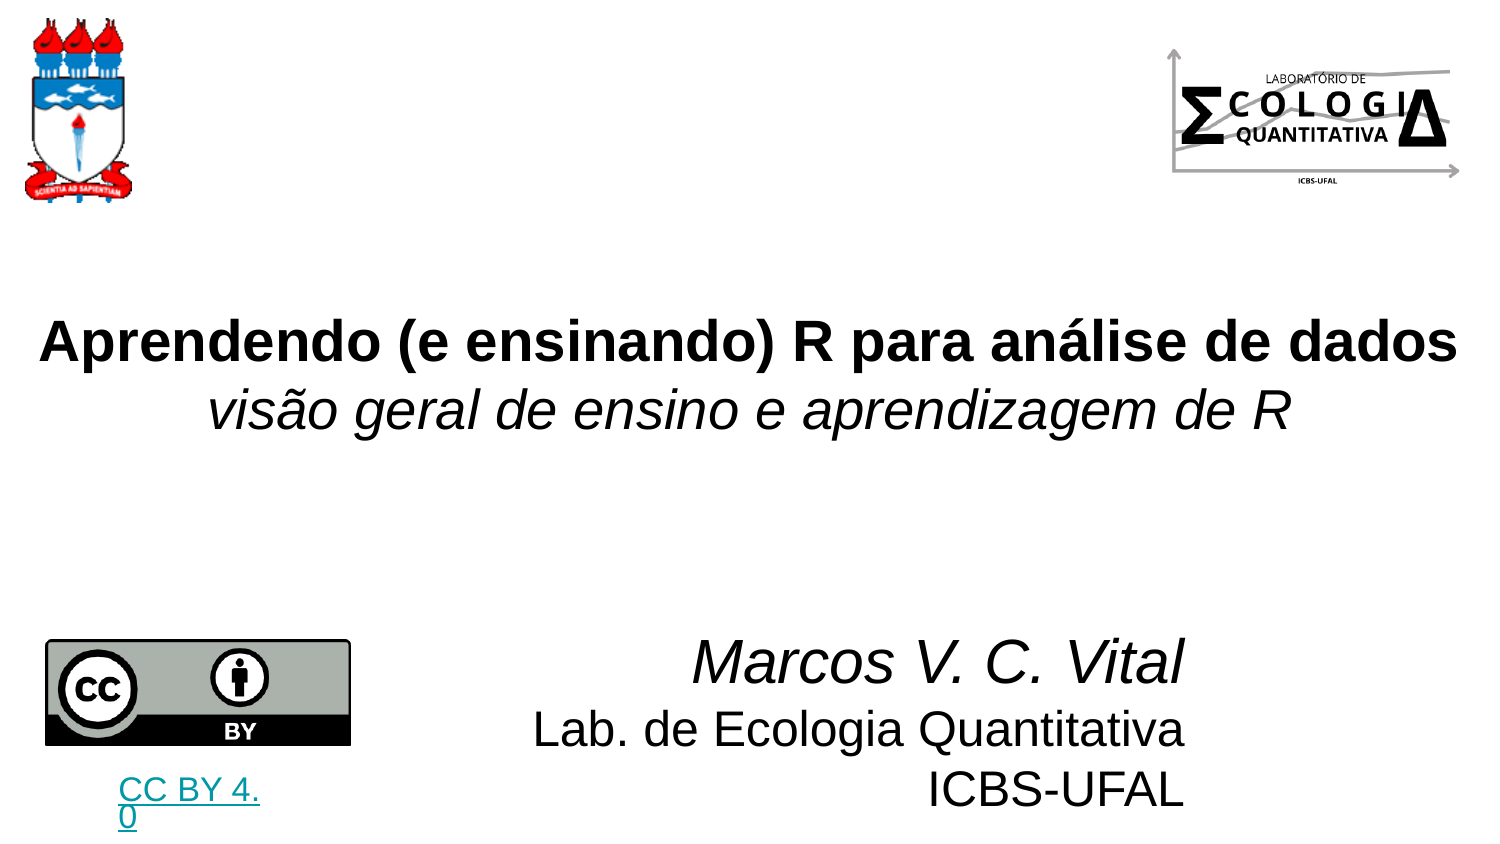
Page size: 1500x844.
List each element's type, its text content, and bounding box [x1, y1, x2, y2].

picture [25, 18, 132, 203]
picture [1141, 23, 1490, 198]
text_box Aprendendo (e ensinando) R para análise de dados visão geral de ensino e aprendizagem de R [0, 287, 1500, 528]
text_box Marcos V. C. Vital Lab. de Ecologia Quantitativa ICBS-UFAL [409, 606, 1200, 834]
subtitle CC BY 4.0 [103, 760, 294, 826]
picture [45, 639, 351, 746]
